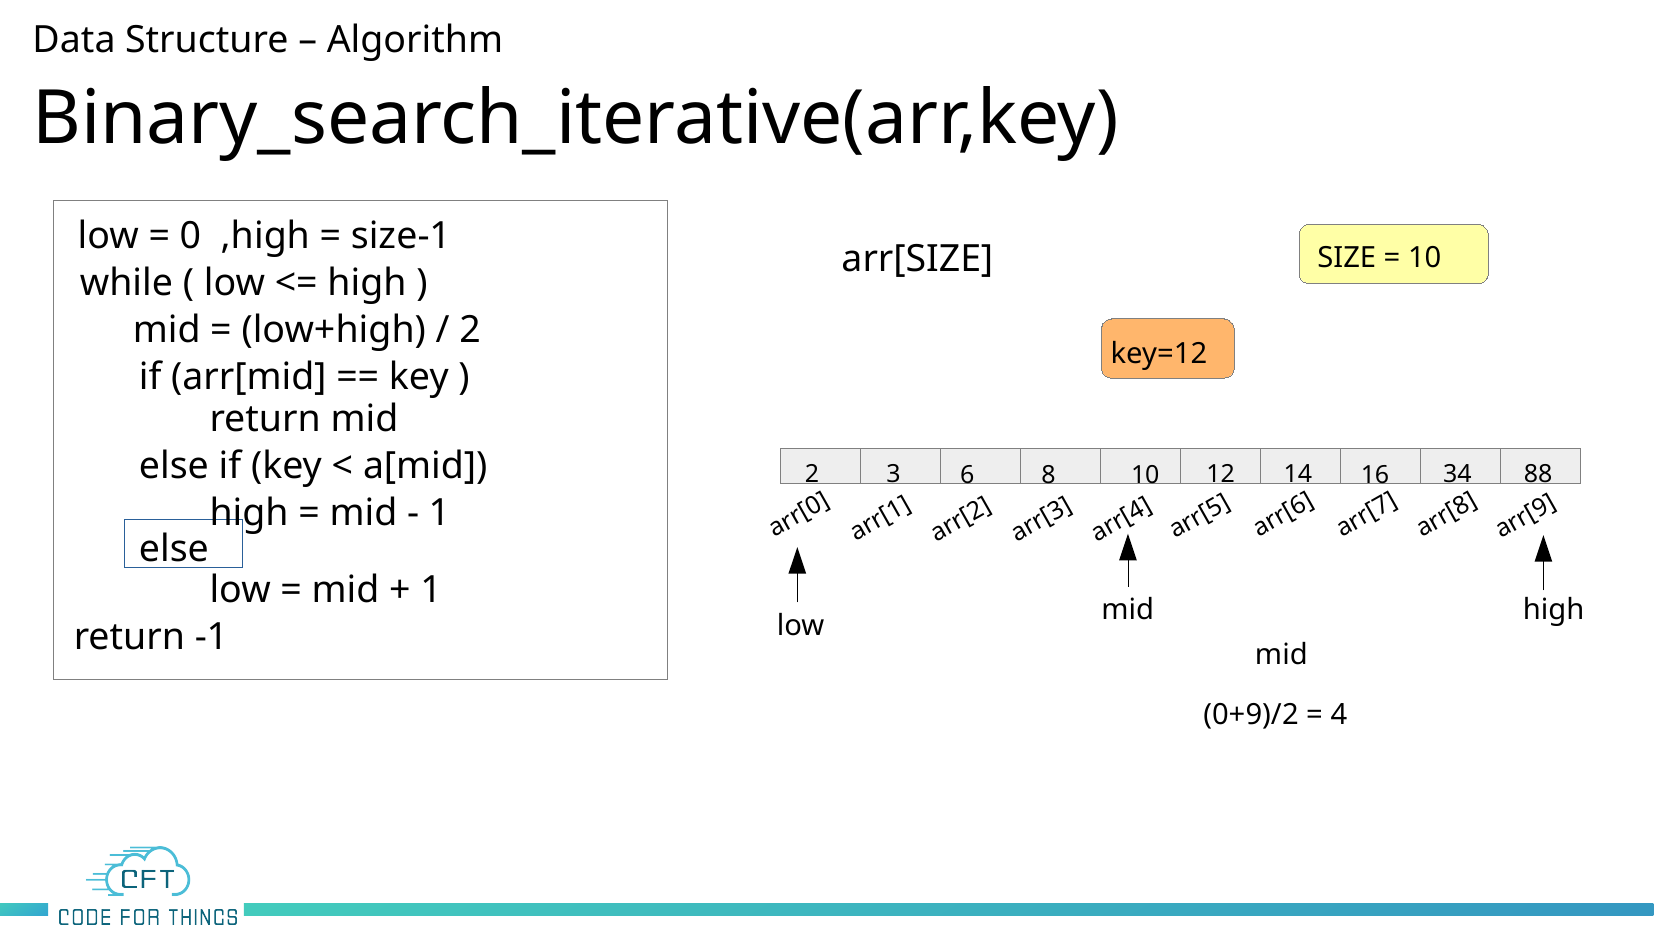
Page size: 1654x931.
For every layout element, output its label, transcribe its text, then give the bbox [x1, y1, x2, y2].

text_box [53, 200, 668, 680]
text_box while ( low <= high ) [64, 260, 514, 307]
picture [59, 846, 237, 925]
text_box 12 [1191, 448, 1254, 493]
text_box 6 [945, 449, 1007, 494]
text_box high = mid - 1 [194, 478, 621, 537]
text_box return -1 [59, 602, 290, 662]
text_box 8 [1026, 449, 1089, 494]
text_box 16 [1346, 449, 1420, 501]
text_box [1102, 318, 1233, 324]
text_box 34 [1428, 448, 1491, 500]
text_box [925, 448, 1191, 484]
title Data Structure – Algorithm Binary_search_iterative(arr,key) [32, 0, 1595, 199]
text_box 10 [1116, 449, 1181, 494]
text_box 2 [790, 448, 844, 493]
text_box low = 0 ,high = size-1 [53, 200, 609, 260]
text_box mid = (low+high) / 2 [118, 295, 603, 354]
text_box else [124, 513, 243, 573]
text_box arr[7] [1318, 498, 1428, 562]
text_box [780, 448, 790, 484]
text_box arr[8] [1399, 484, 1503, 559]
text_box [1254, 448, 1269, 484]
text_box mid [1086, 580, 1177, 638]
text_box (0+9)/2 = 4 [1181, 685, 1395, 745]
text_box if (arr[mid] == key ) [124, 342, 550, 401]
text_box low [762, 596, 857, 646]
text_box arr[5] [1151, 484, 1267, 556]
text_box [1299, 224, 1489, 284]
text_box [844, 448, 871, 484]
text_box high [1508, 580, 1607, 630]
text_box 14 [1269, 448, 1331, 500]
text_box arr[6] [1232, 484, 1362, 562]
text_box else if (key < a[mid]) [124, 431, 621, 490]
text_box [1331, 448, 1428, 484]
text_box [1491, 448, 1509, 484]
text_box mid [1240, 625, 1335, 685]
text_box 3 [871, 448, 925, 493]
text_box key=12 [1095, 324, 1241, 409]
text_box arr[1] [826, 485, 935, 562]
text_box arr[9] [1471, 456, 1602, 560]
text_box low = mid + 1 [194, 555, 621, 614]
text_box arr[SIZE] [826, 224, 1040, 291]
text_box [1571, 448, 1581, 461]
text_box arr[0] [744, 484, 857, 558]
text_box 88 [1509, 448, 1571, 500]
text_box SIZE = 10 [1302, 228, 1483, 278]
text_box arr[3] [986, 491, 1104, 568]
text_box arr[2] [906, 488, 1016, 563]
text_box return mid [194, 383, 443, 443]
text_box arr[4] [1074, 492, 1179, 562]
